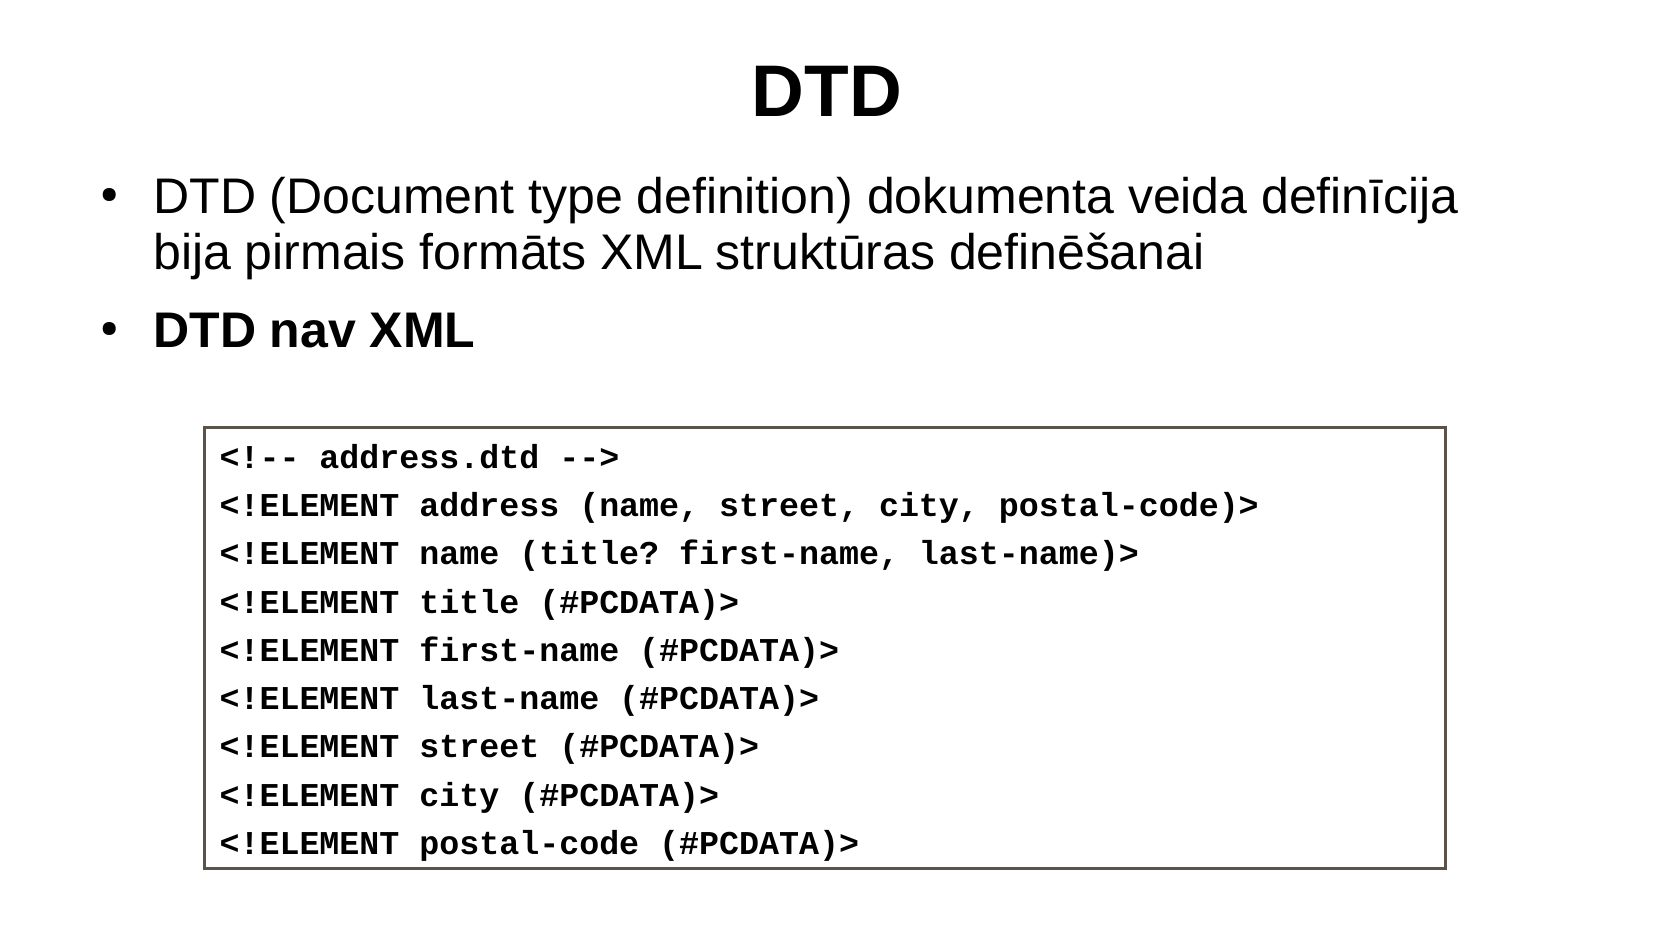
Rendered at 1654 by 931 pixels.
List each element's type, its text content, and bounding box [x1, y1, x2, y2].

text_box <!-- address.dtd --> <!ELEMENT address (name, street, city, postal-code)> <!ELEMENT name (title? first-name, last-name)> <!ELEMENT title (#PCDATA)> <!ELEMENT first-name (#PCDATA)> <!ELEMENT last-name (#PCDATA)> <!ELEMENT street (#PCDATA)> <!ELEMENT city (#PCDATA)> <!ELEMENT postal-code (#PCDATA)> [204, 427, 1446, 869]
list DTD (Document type definition) dokumenta veida definīcija bija pirmais formāts XML struktūras definēšanai DTD nav XML [82, 168, 1538, 889]
title DTD [82, 37, 1571, 147]
